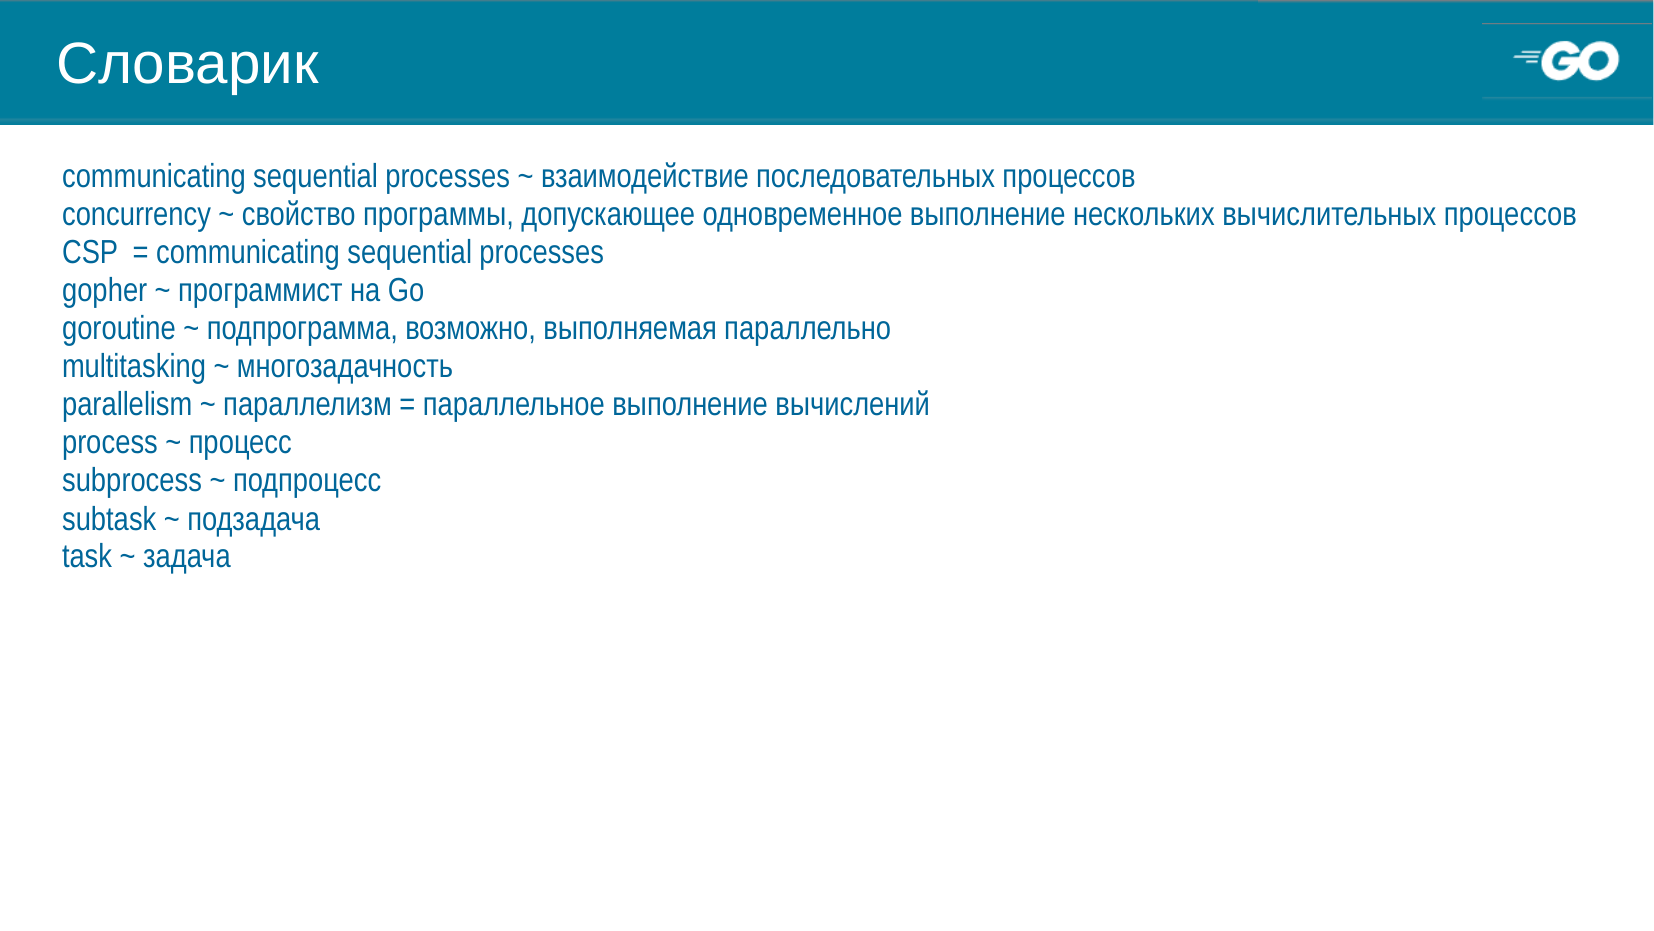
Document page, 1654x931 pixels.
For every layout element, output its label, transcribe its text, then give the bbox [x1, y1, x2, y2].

picture [1542, 41, 1619, 81]
text_box Словарик [41, 23, 1495, 104]
text_box communicating sequential processes ~ взаимодействие последовательных процессов concurrency ~ свойство программы, допускающее одновременное выполнение нескольких вычислительных процессов CSP = communicating sequential processes gopher ~ программист на Go goroutine ~ подпрограмма, возможно, выполняемая параллельно multitasking ~ многозадачность parallelism ~ параллелизм = параллельное выполнение вычислений process ~ процесс subprocess ~ подпроцесс subtask ~ подзадача task ~ задача [47, 149, 1607, 886]
